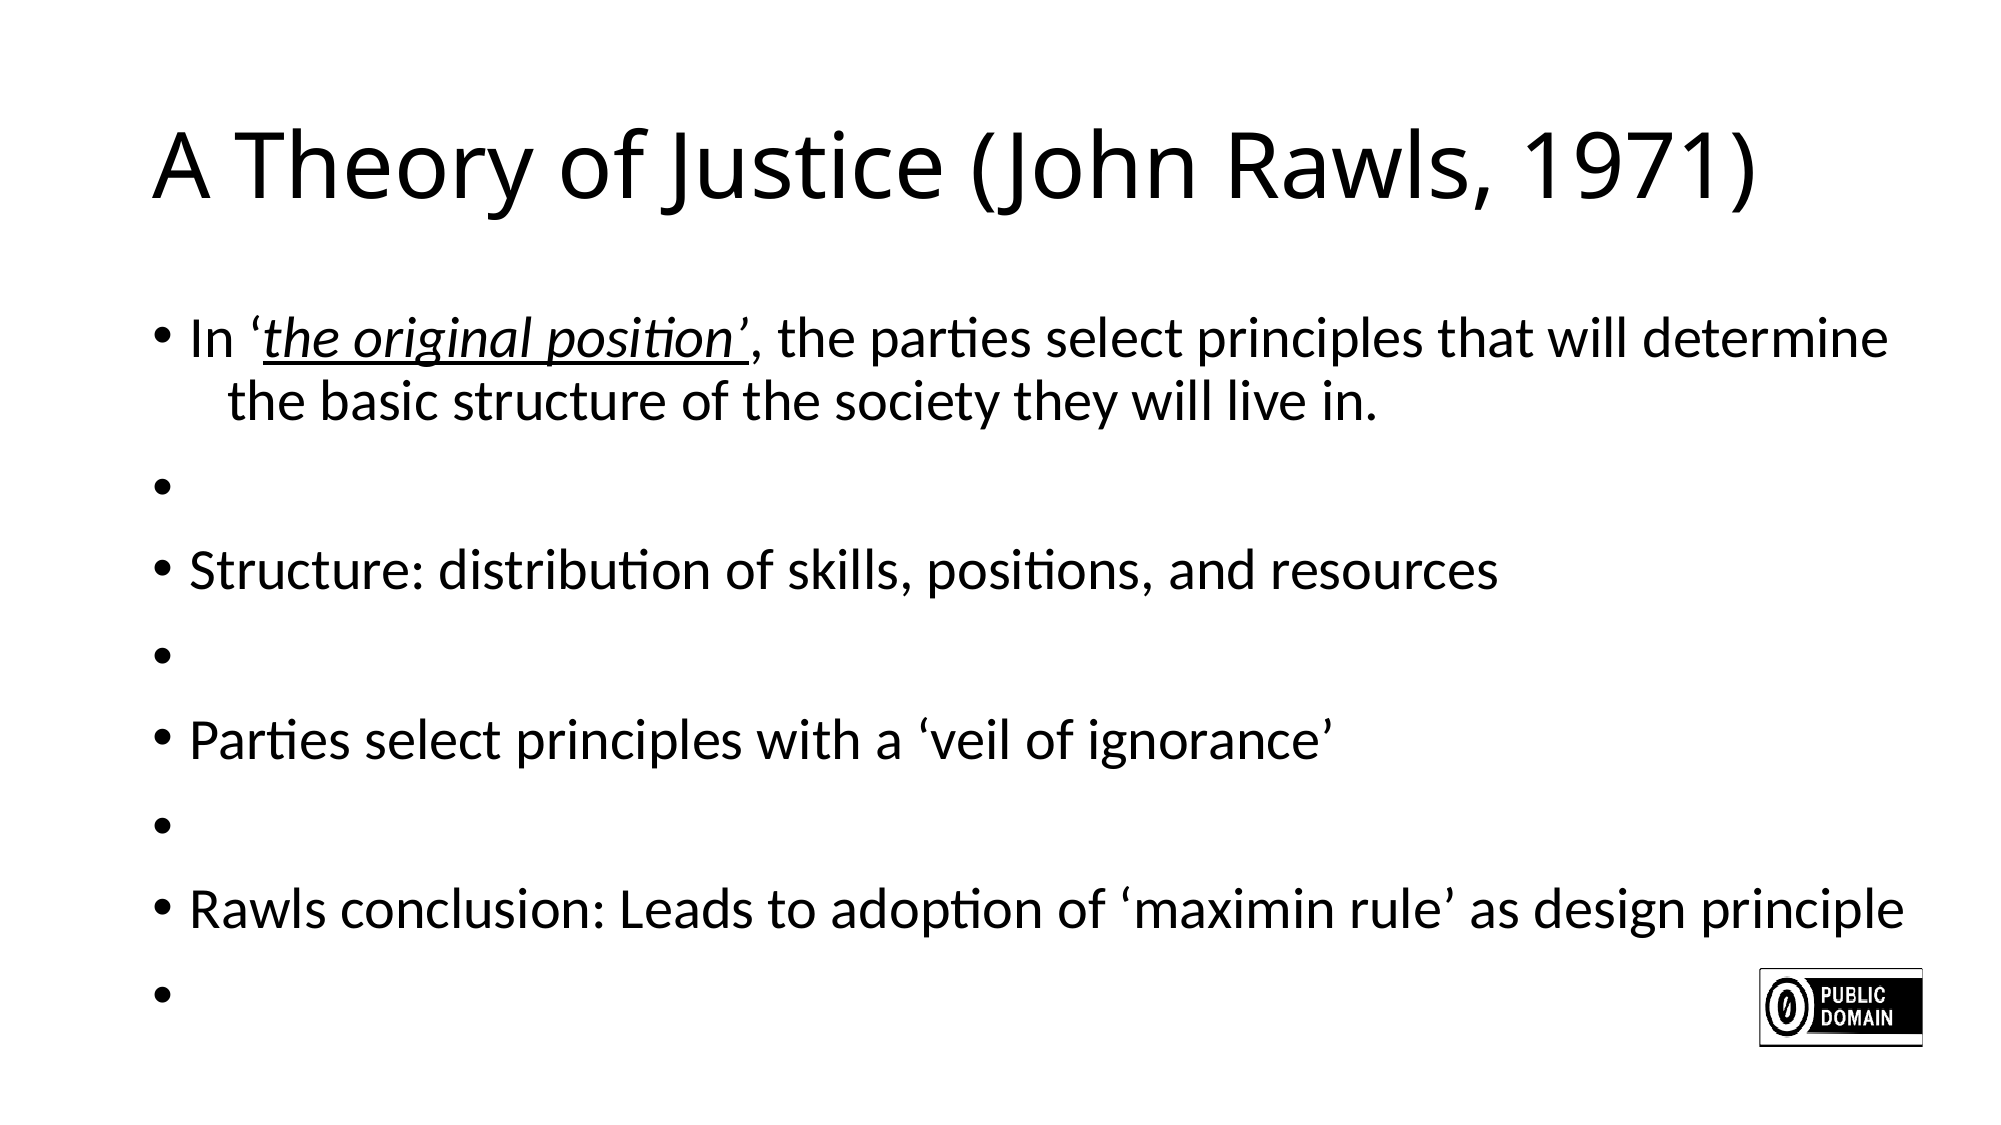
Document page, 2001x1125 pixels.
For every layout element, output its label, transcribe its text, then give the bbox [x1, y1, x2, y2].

text_box [1759, 969, 1923, 1047]
list In ‘the original position’, the parties select principles that will determine the basic structure of the society they will live in. Structure: distribution of skills, positions, and resources Parties select principles with a ‘veil of ignorance’ Rawls conclusion: Leads to adoption of ‘maximin rule’ as design principle [137, 299, 1963, 1014]
title A Theory of Justice (John Rawls, 1971) [137, 59, 1863, 278]
